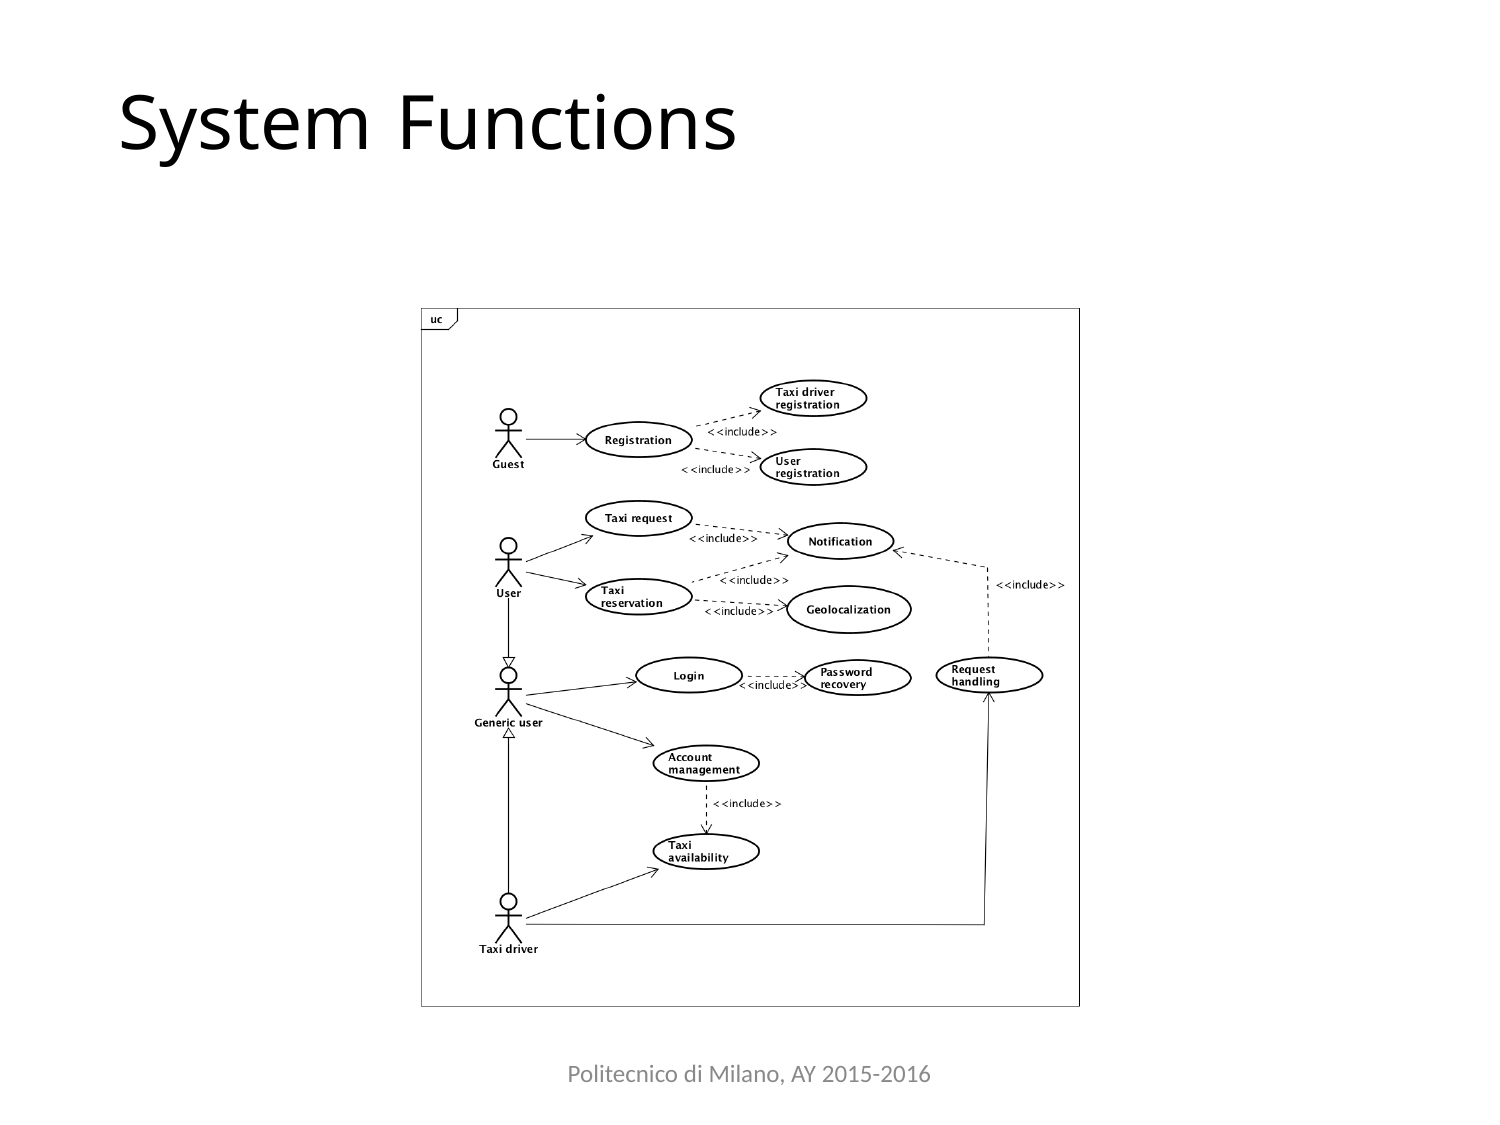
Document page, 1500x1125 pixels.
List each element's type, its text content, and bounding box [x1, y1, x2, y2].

picture [412, 299, 1088, 1014]
text_box Politecnico di Milano, AY 2015-2016 [496, 1042, 1004, 1103]
title System Functions [103, 58, 1397, 182]
